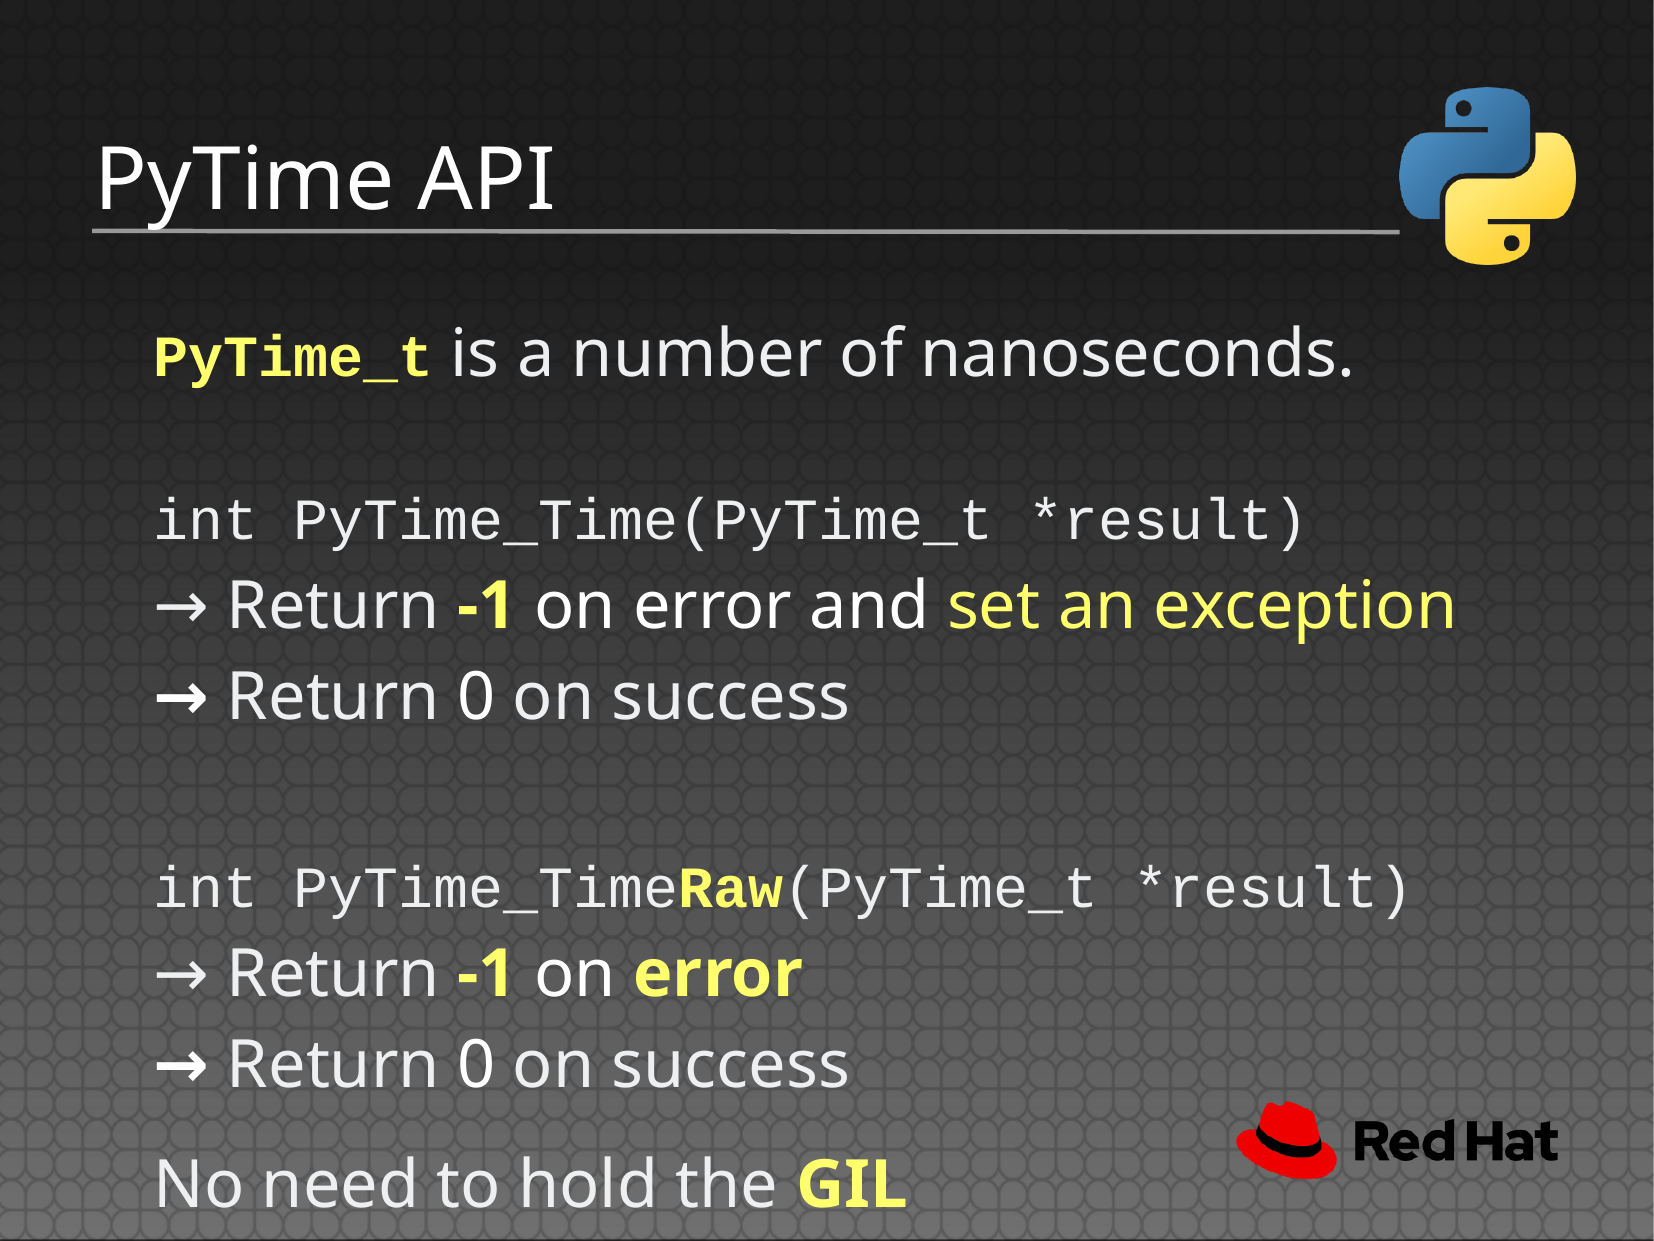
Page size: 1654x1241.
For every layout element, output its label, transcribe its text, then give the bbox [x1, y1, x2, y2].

list PyTime_t is a number of nanoseconds. int PyTime_Time(PyTime_t *result) → Return -1 on error and set an exception → Return 0 on success int PyTime_TimeRaw(PyTime_t *result) → Return -1 on error → Return 0 on success No need to hold the GIL [82, 304, 1629, 1114]
title PyTime API [94, 100, 1426, 251]
picture [0, 0, 1654, 1241]
